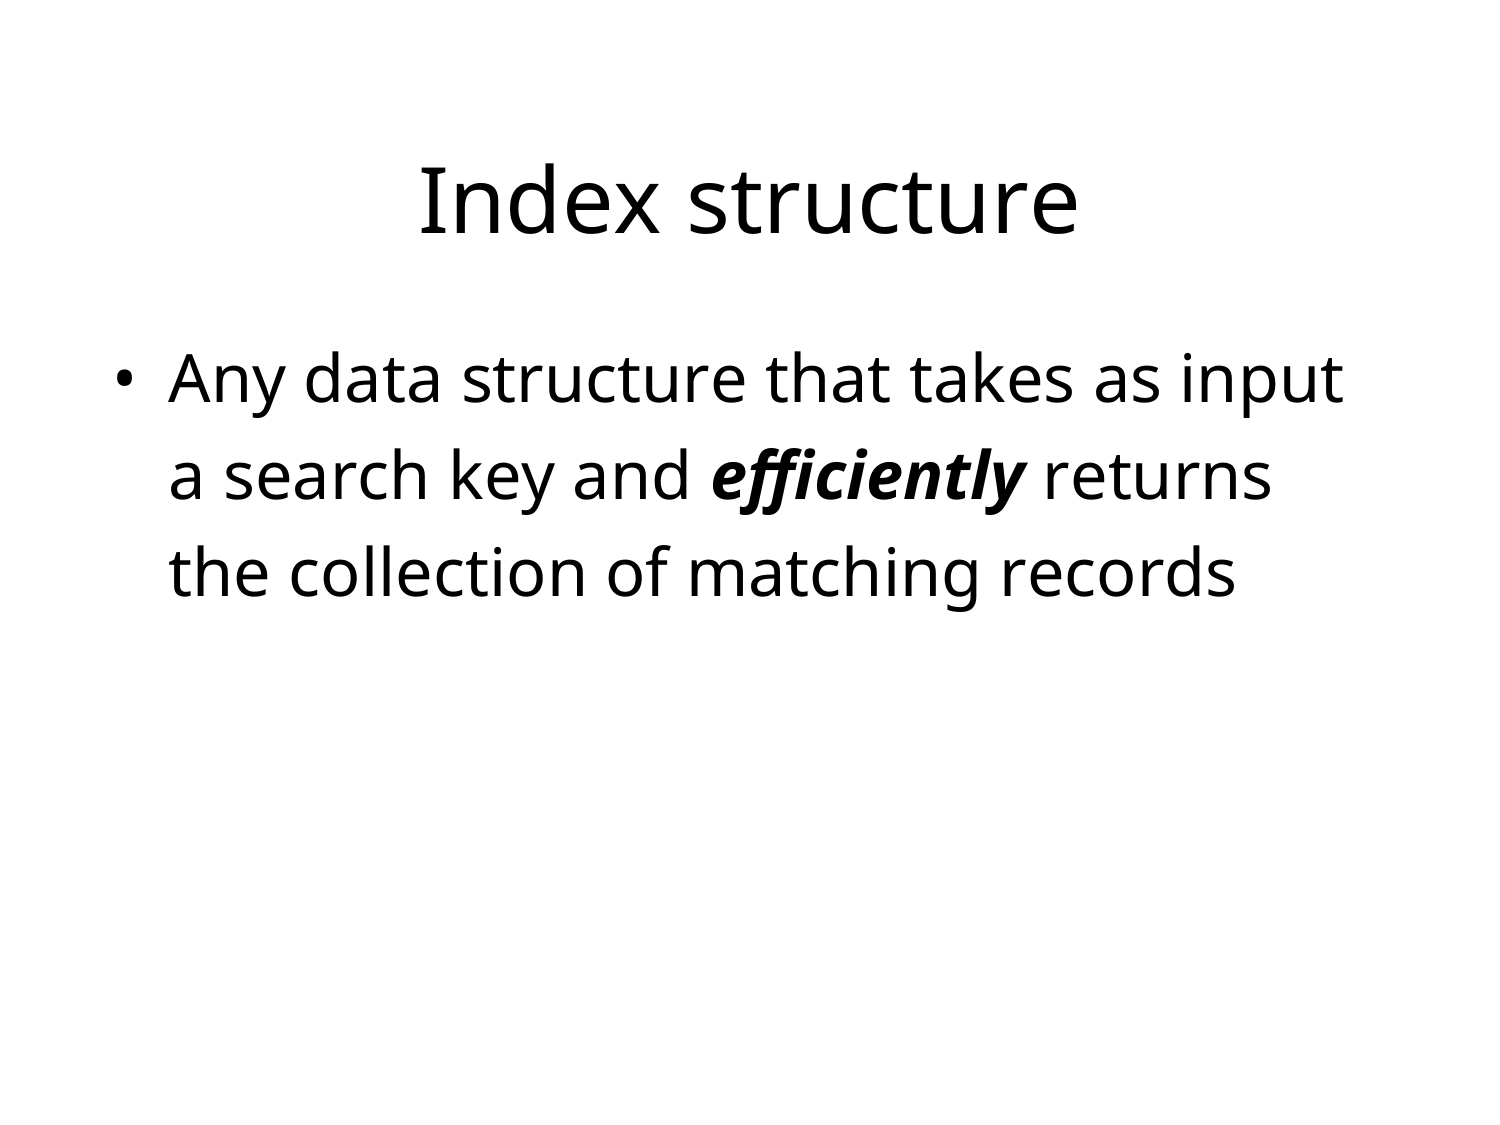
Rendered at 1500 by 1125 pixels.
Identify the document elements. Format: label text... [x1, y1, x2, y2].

list Any data structure that takes as input a search key and efficiently returns the collection of matching records [112, 324, 1388, 1001]
title Index structure [112, 79, 1388, 308]
